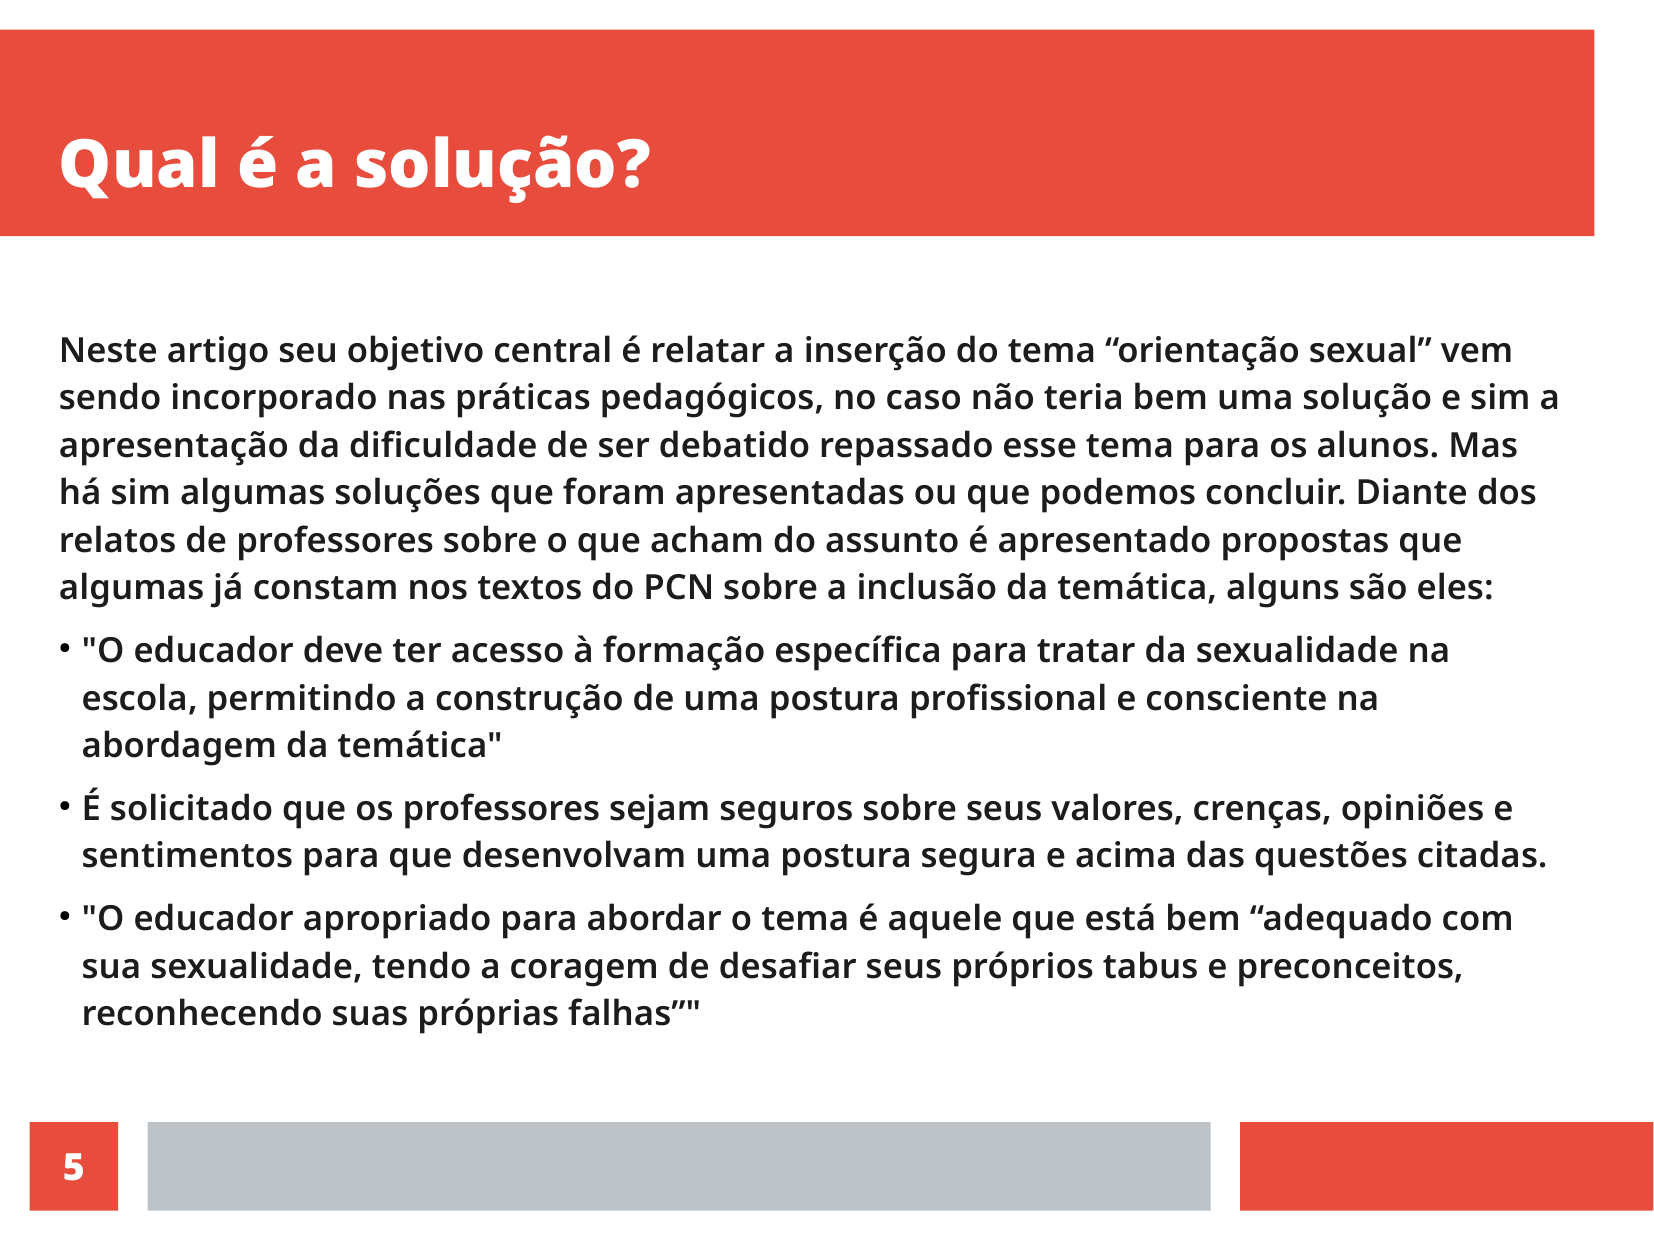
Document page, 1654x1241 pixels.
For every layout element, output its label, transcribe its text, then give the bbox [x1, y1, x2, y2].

list Neste artigo seu objetivo central é relatar a inserção do tema “orientação sexual” vem sendo incorporado nas práticas pedagógicos, no caso não teria bem uma solução e sim a apresentação da dificuldade de ser debatido repassado esse tema para os alunos. Mas há sim algumas soluções que foram apresentadas ou que podemos concluir. Diante dos relatos de professores sobre o que acham do assunto é apresentado propostas que algumas já constam nos textos do PCN sobre a inclusão da temática, alguns são eles: "O educador deve ter acesso à formação específica para tratar da sexualidade na escola, permitindo a construção de uma postura profissional e consciente na abordagem da temática" É solicitado que os professores sejam seguros sobre seus valores, crenças, opiniões e sentimentos para que desenvolvam uma postura segura e acima das questões citadas. "O educador apropriado para abordar o tema é aquele que está bem “adequado com sua sexualidade, tendo a coragem de desafiar seus próprios tabus e preconceitos, reconhecendo suas próprias falhas”" [59, 324, 1565, 1093]
title Qual é a solução? [59, 59, 1595, 207]
